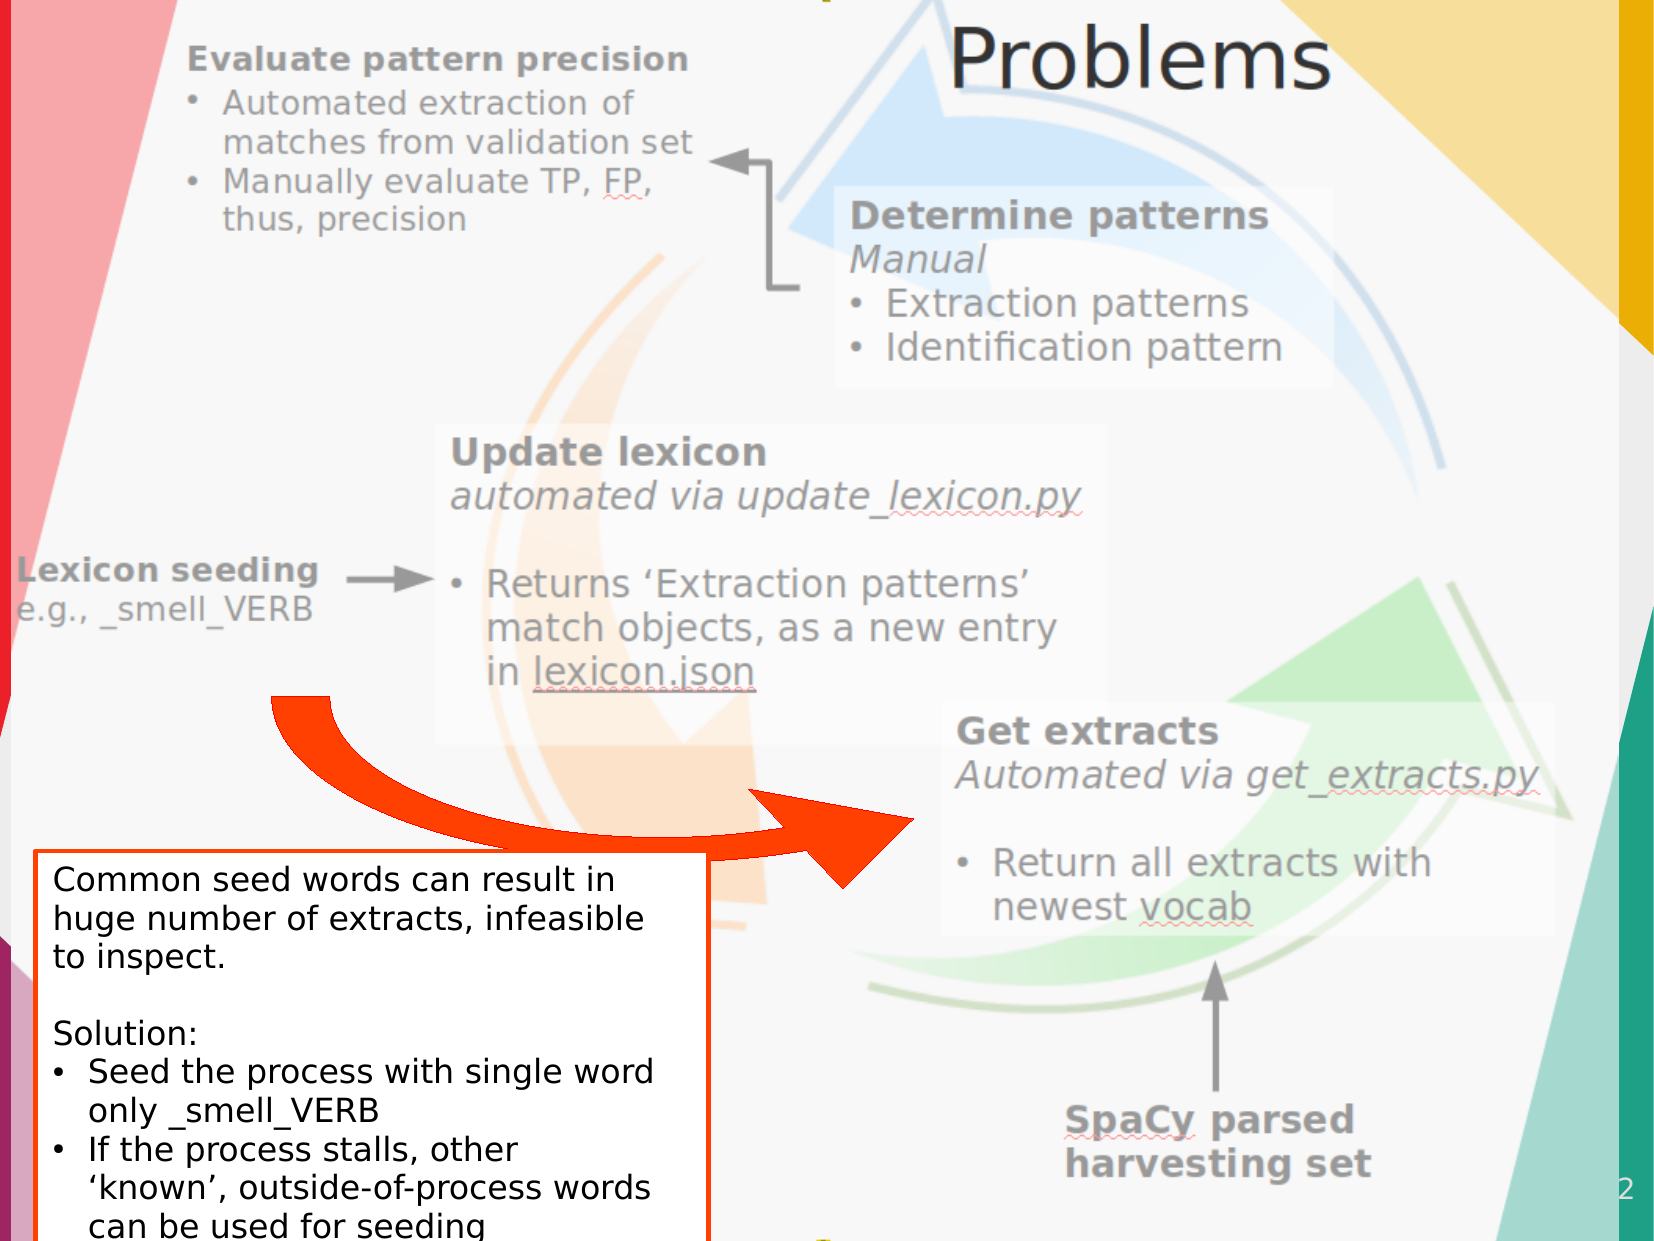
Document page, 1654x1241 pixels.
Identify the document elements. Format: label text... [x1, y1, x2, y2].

text_box [271, 696, 914, 889]
text_box Common seed words can result in huge number of extracts, infeasible to inspect. Solution: Seed the process with single word only _smell_VERB If the process stalls, other ‘known’, outside-of-process words can be used for seeding [35, 850, 709, 1241]
picture [11, 0, 1619, 1241]
